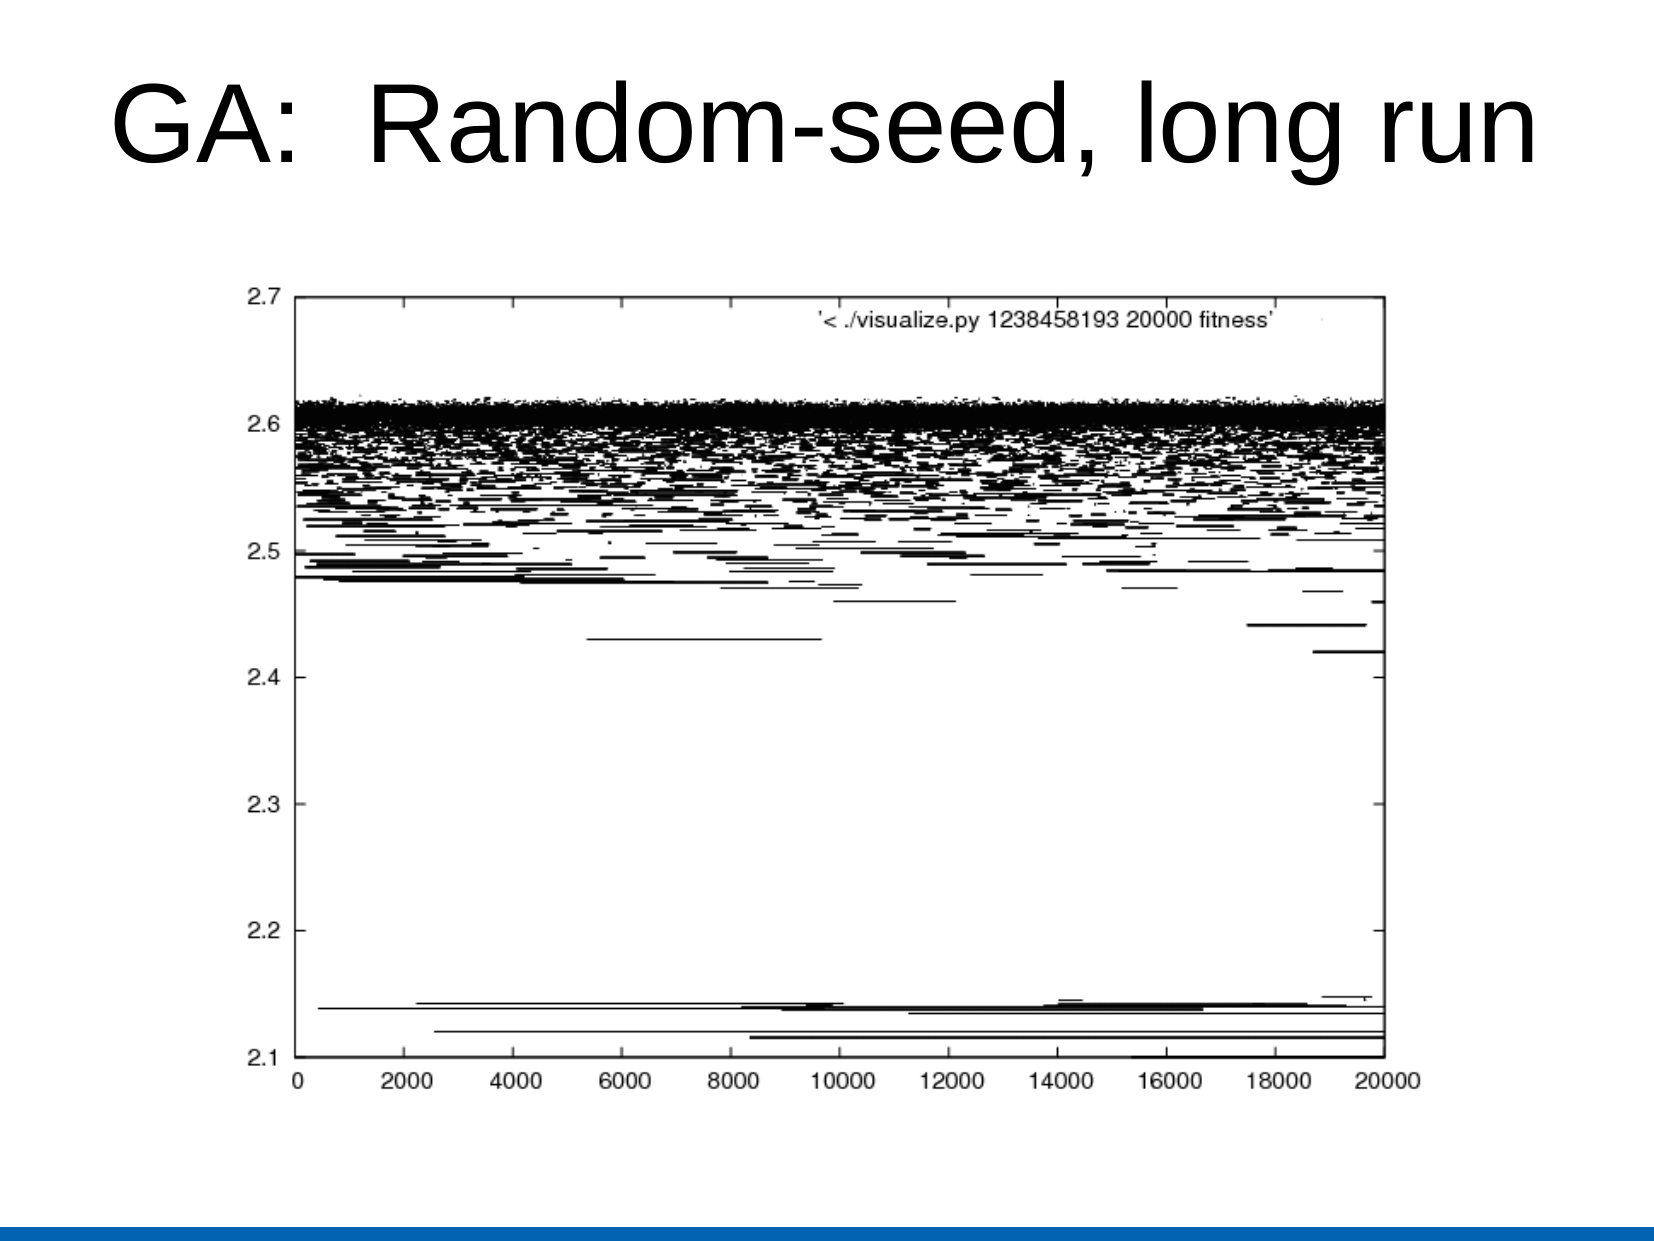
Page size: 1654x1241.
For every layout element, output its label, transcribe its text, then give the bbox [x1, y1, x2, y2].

picture [112, 187, 1463, 1201]
title GA: Random-seed, long run [37, 20, 1613, 228]
